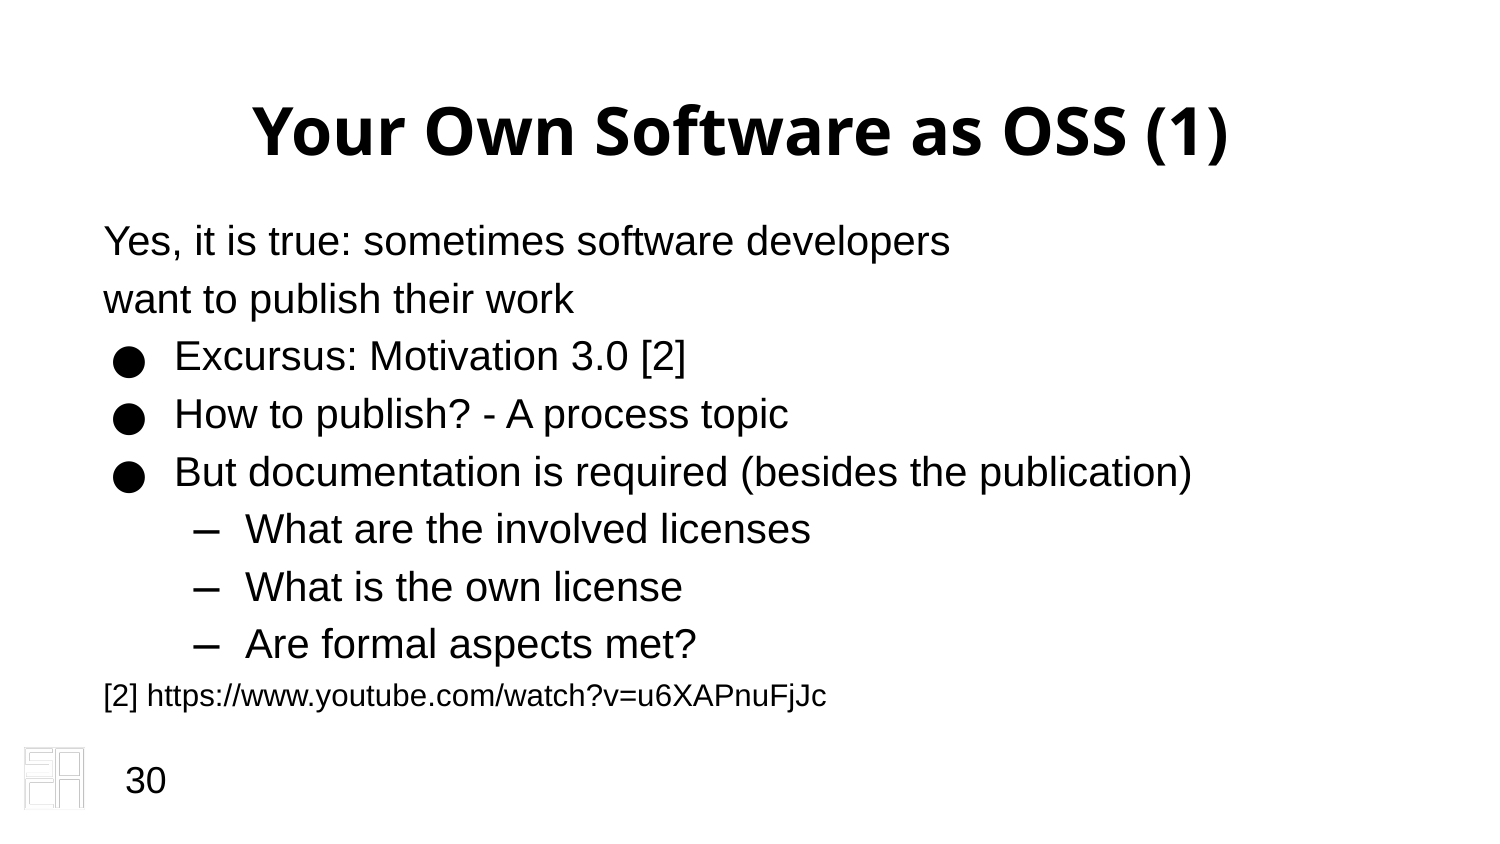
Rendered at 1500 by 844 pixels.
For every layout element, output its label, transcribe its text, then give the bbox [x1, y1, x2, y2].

text_box Your Own Software as OSS (1) [74, 39, 1425, 169]
text_box Yes, it is true: sometimes software developers want to publish their work Excursus: Motivation 3.0 [2] How to publish? - A process topic But documentation is required (besides the publication) What are the involved licenses What is the own license Are formal aspects met? [88, 199, 1447, 667]
picture [23, 746, 86, 811]
text_box [2] https://www.youtube.com/watch?v=u6XAPnuFjJc [88, 667, 1465, 734]
